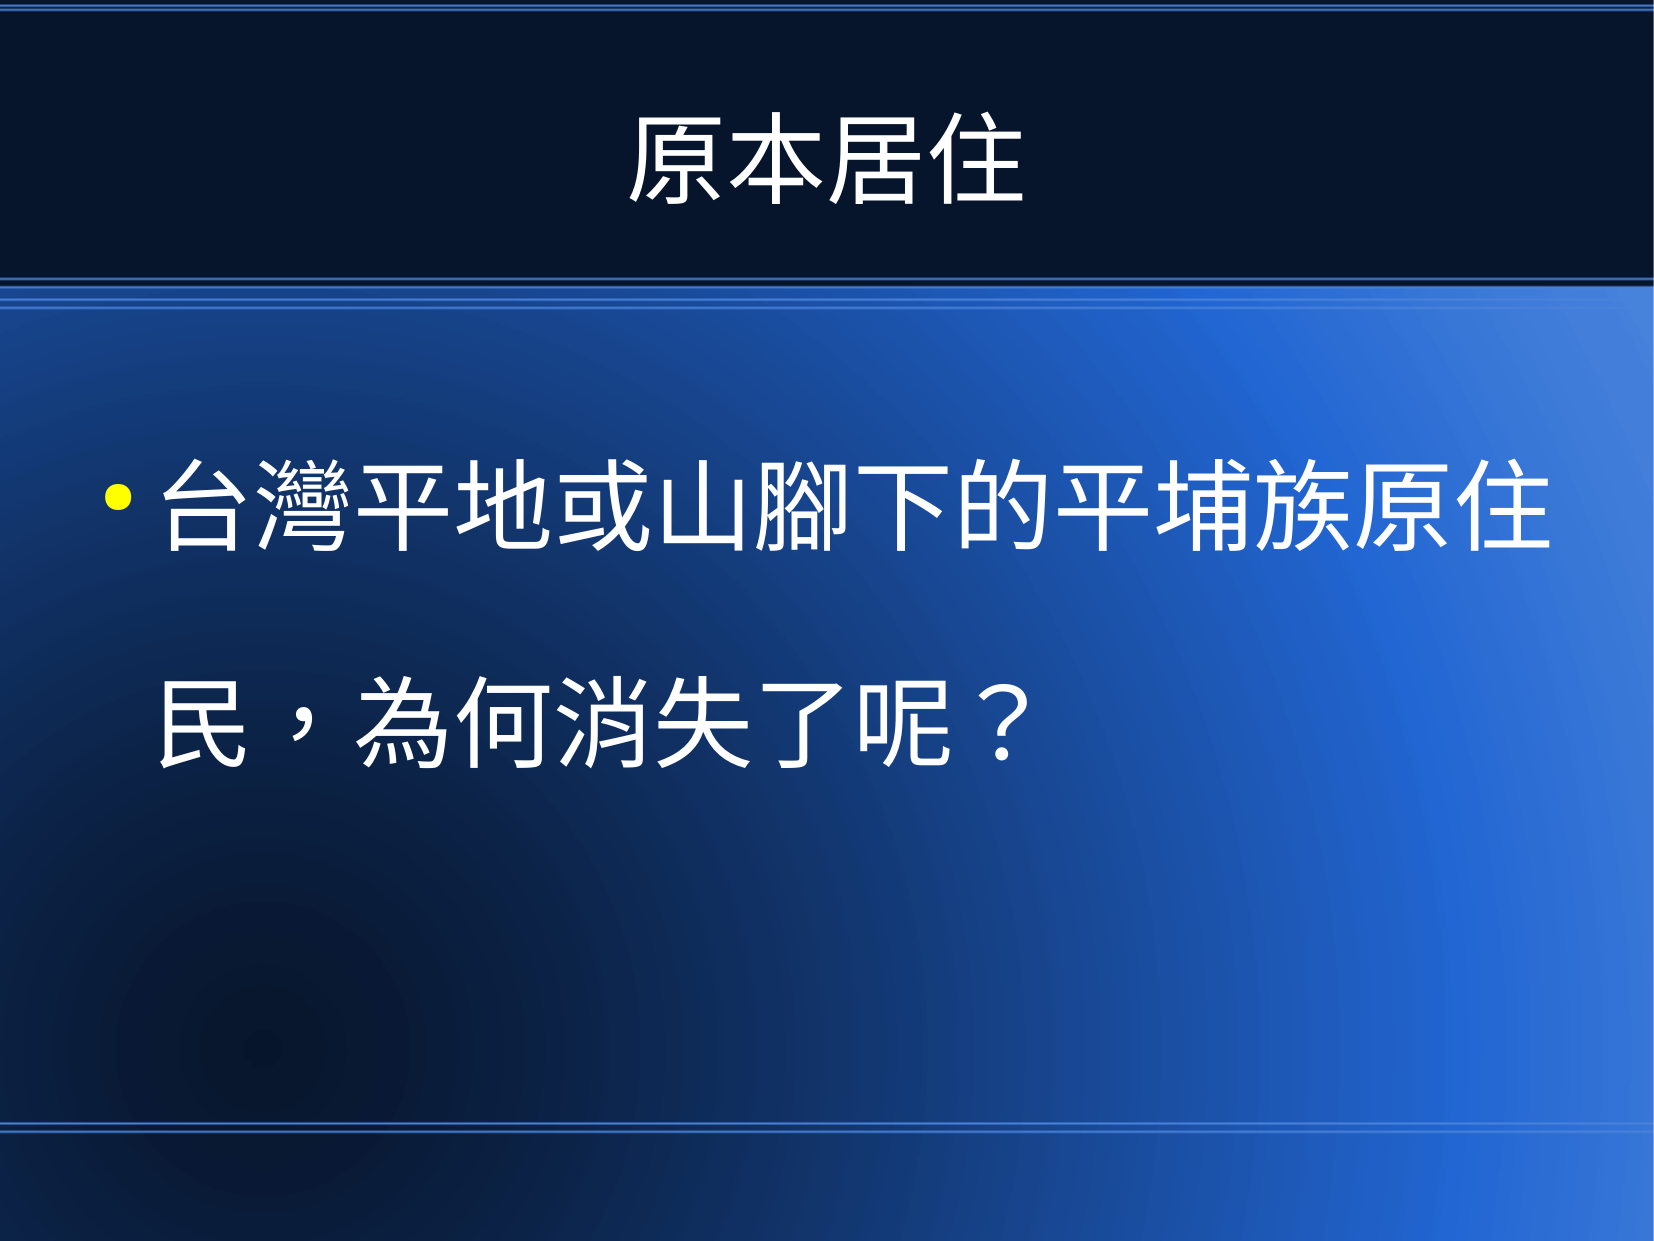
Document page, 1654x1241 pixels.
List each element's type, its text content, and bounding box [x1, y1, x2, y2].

title 原本居住 [82, 49, 1571, 257]
list 台灣平地或山腳下的平埔族原住民，為何消失了呢？ [82, 355, 1571, 1241]
picture [0, 0, 1654, 1241]
